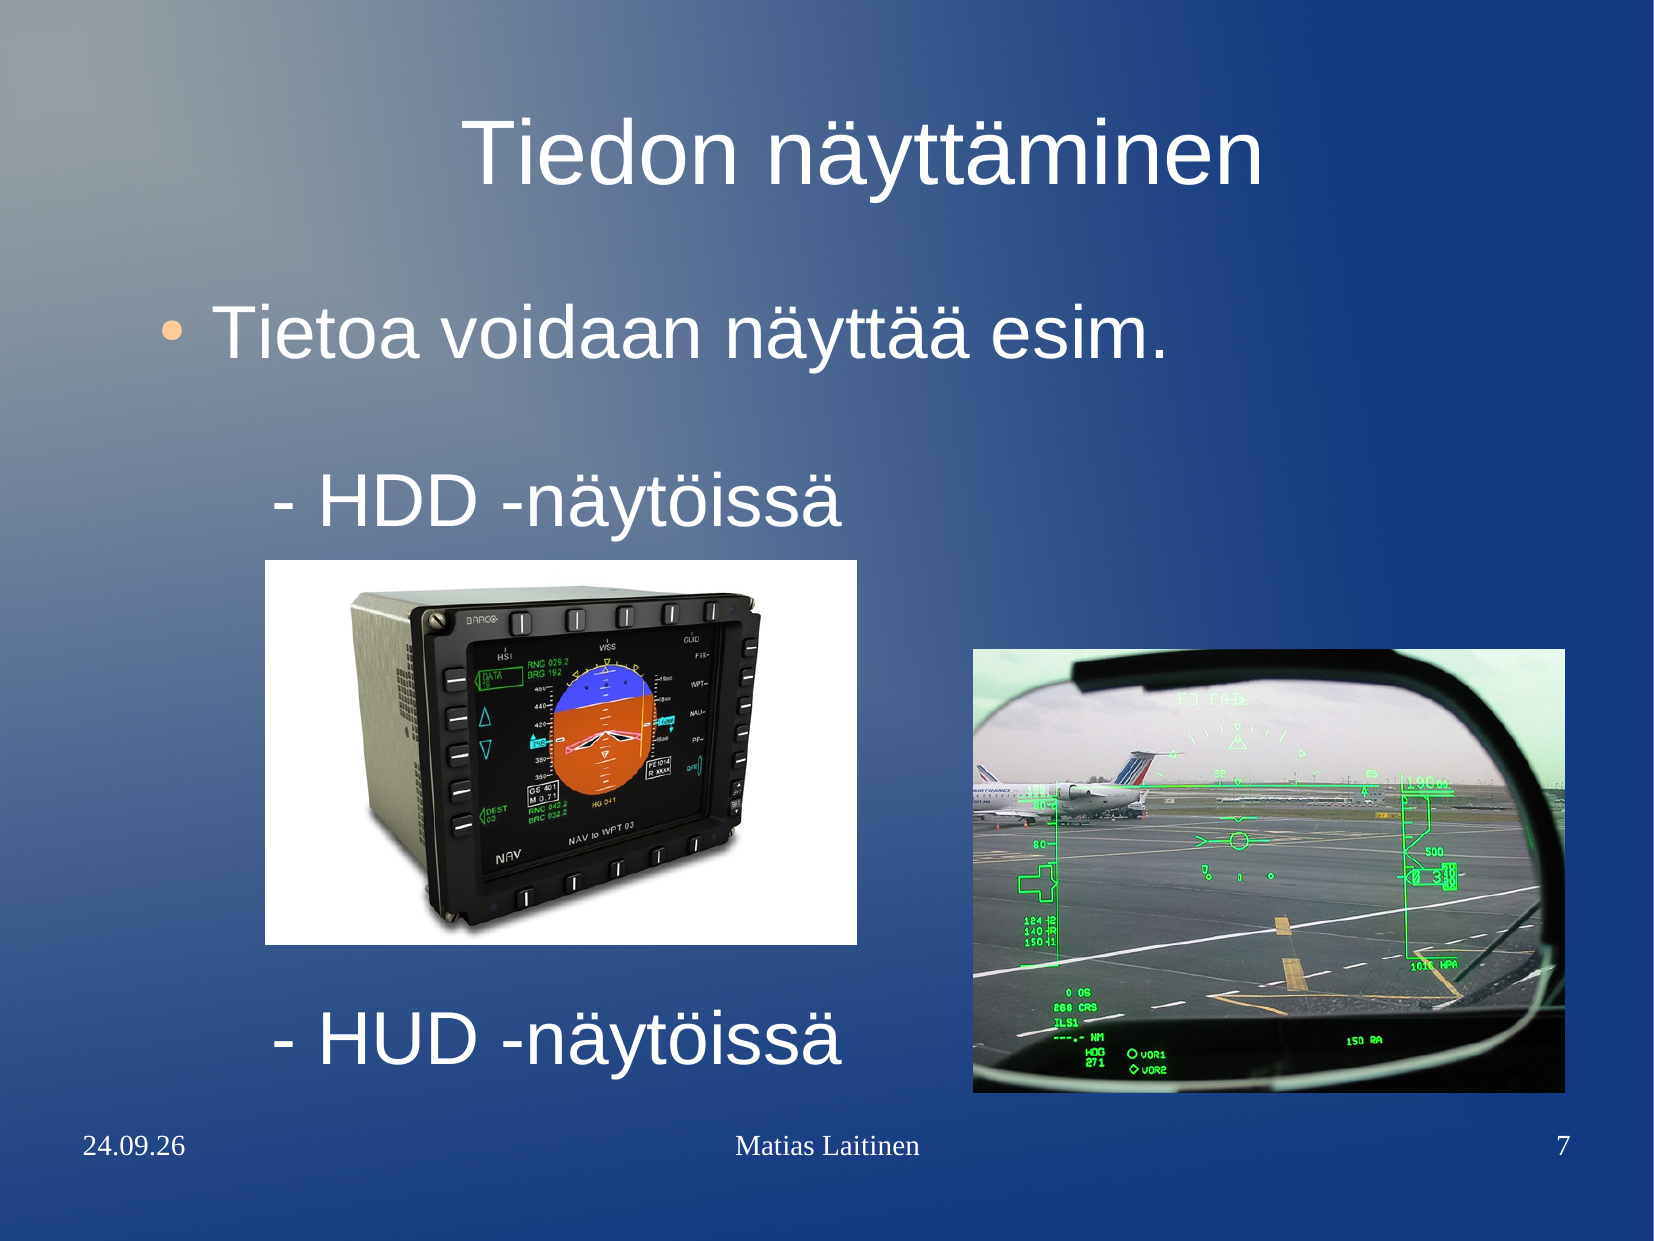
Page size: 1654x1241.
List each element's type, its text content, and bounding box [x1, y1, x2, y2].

list Tietoa voidaan näyttää esim. - HDD -näytöissä - HUD -näytöissä [82, 290, 1571, 1109]
title Tiedon näyttäminen [82, 49, 1571, 257]
picture [0, 0, 1654, 1241]
